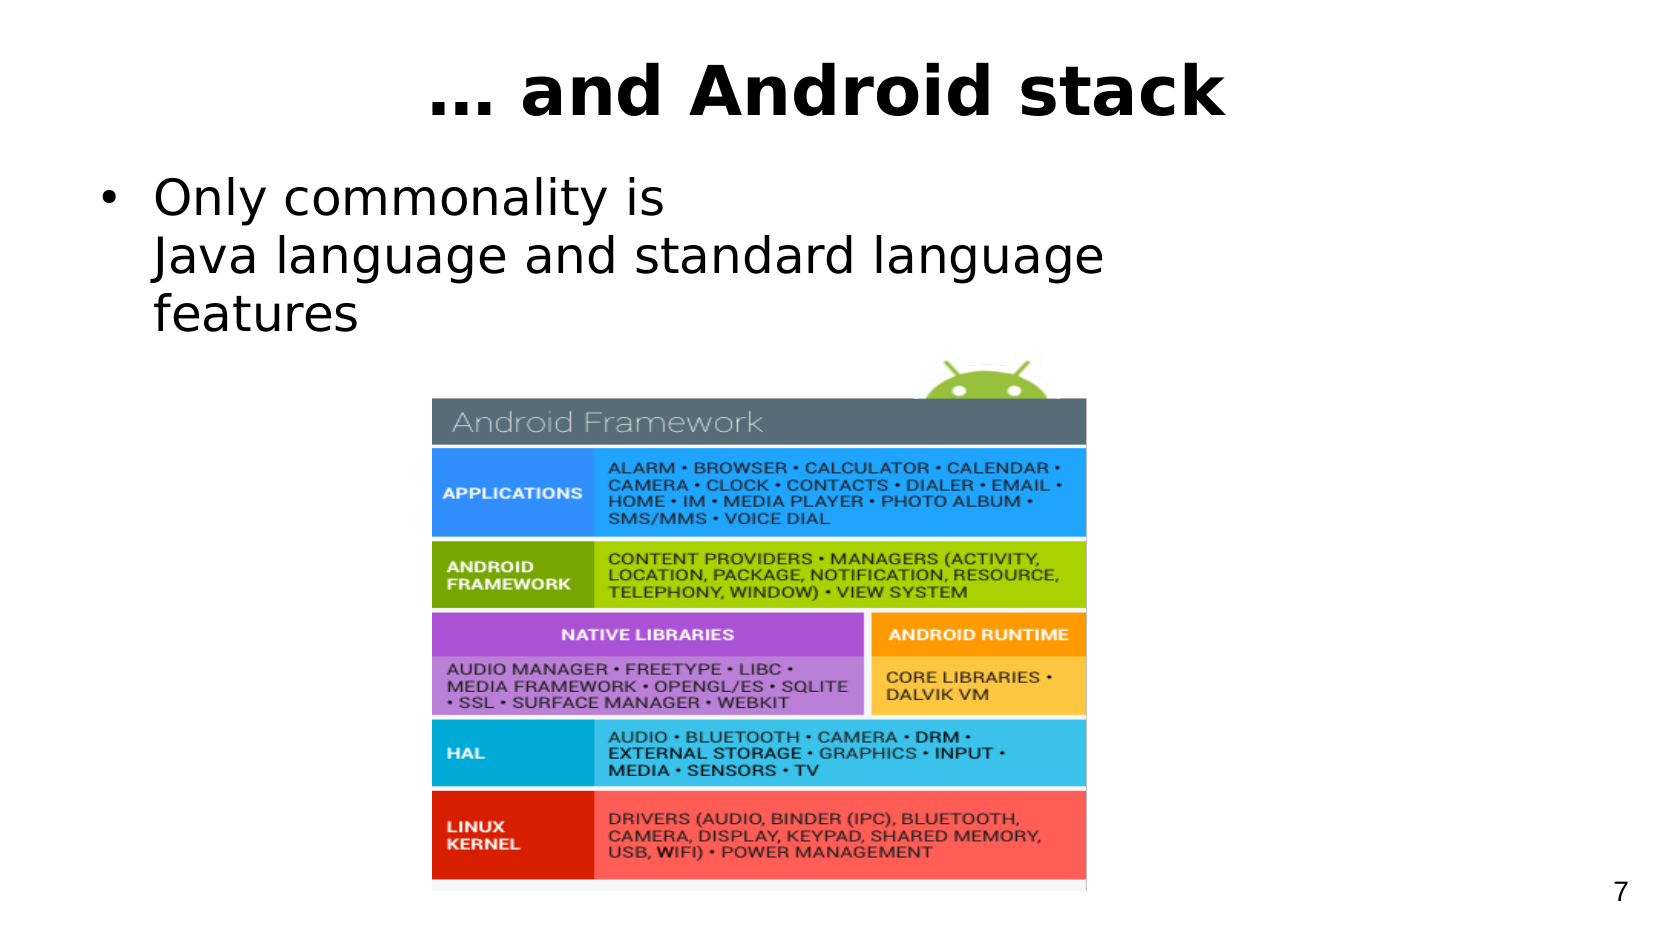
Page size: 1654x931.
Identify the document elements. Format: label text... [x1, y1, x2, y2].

title … and Android stack [82, 37, 1571, 147]
picture [432, 355, 1088, 892]
picture [448, 748, 485, 758]
list Only commonality is Java language and standard language features [82, 168, 1538, 889]
